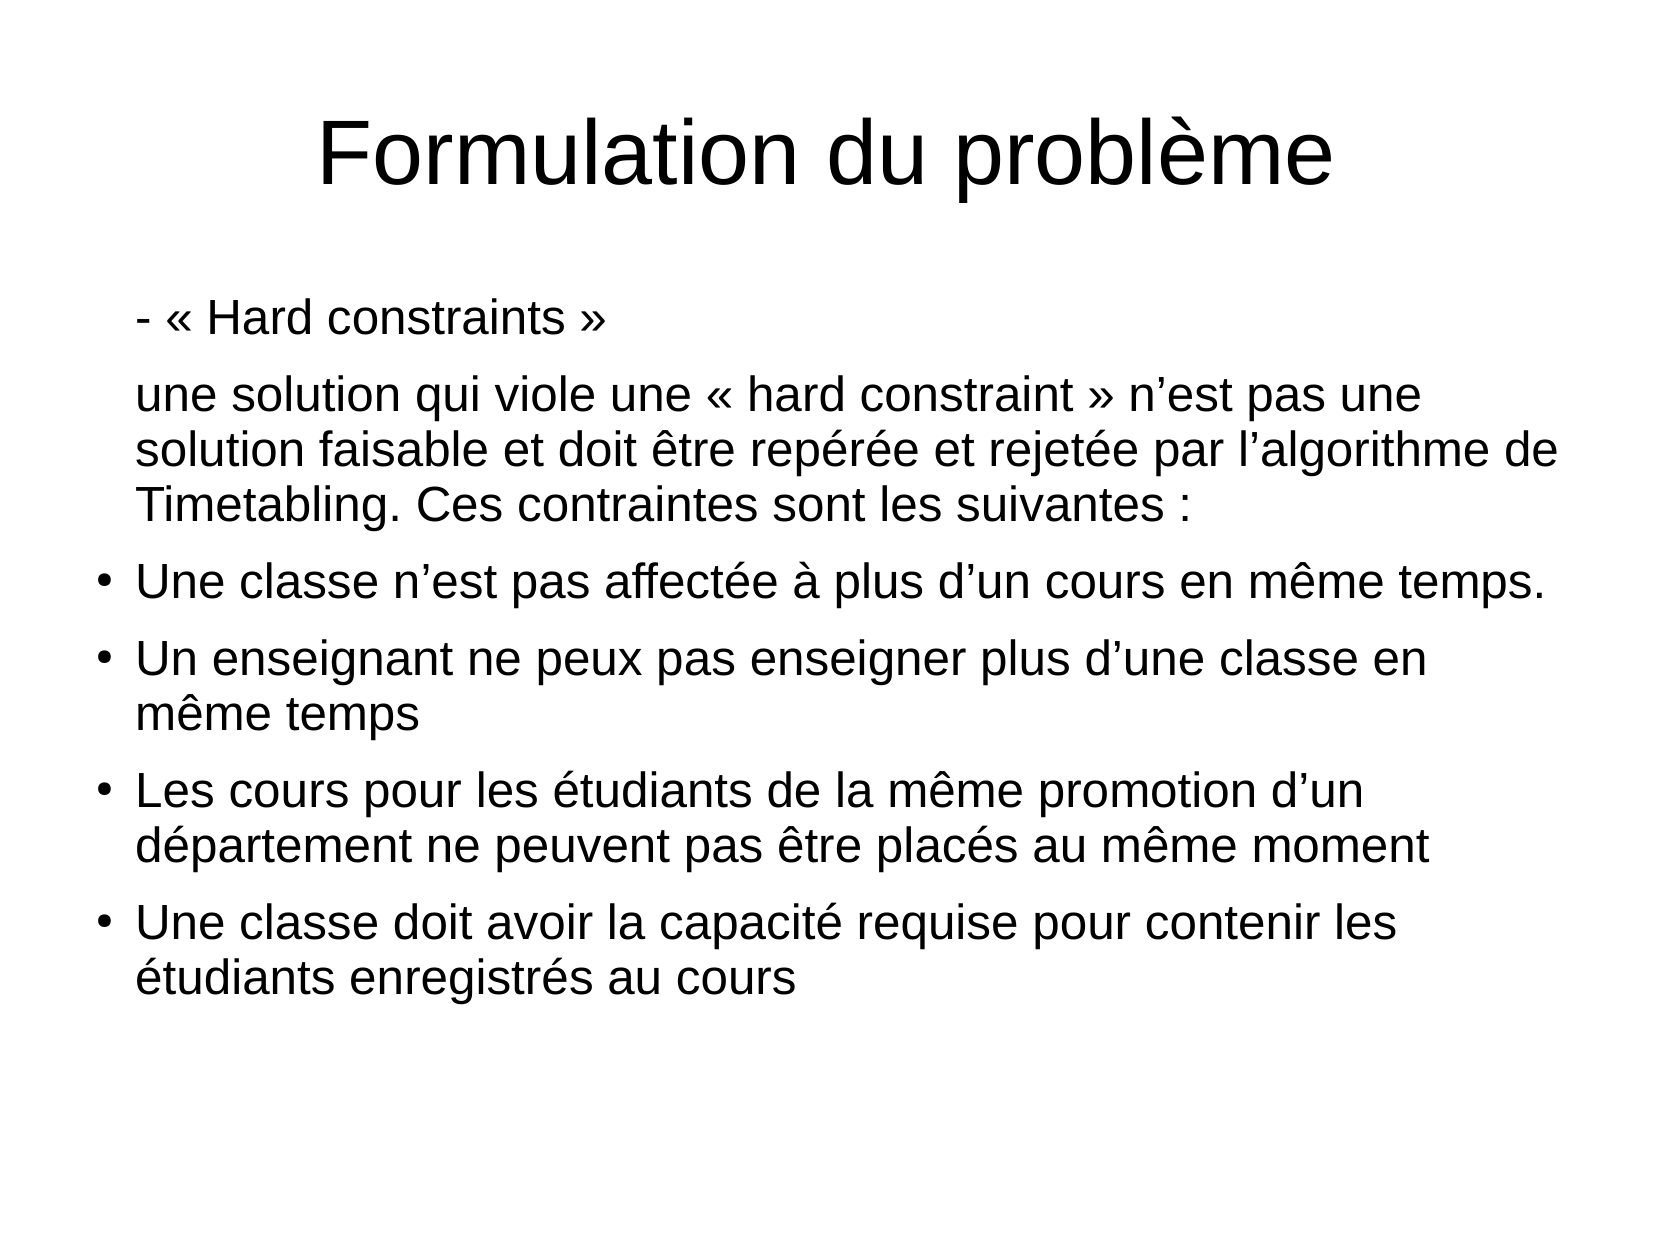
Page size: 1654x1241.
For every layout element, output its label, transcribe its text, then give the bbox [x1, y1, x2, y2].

list - « Hard constraints » une solution qui viole une « hard constraint » n’est pas une solution faisable et doit être repérée et rejetée par l’algorithme de Timetabling. Ces contraintes sont les suivantes : Une classe n’est pas affectée à plus d’un cours en même temps. Un enseignant ne peux pas enseigner plus d’une classe en même temps Les cours pour les étudiants de la même promotion d’un département ne peuvent pas être placés au même moment Une classe doit avoir la capacité requise pour contenir les étudiants enregistrés au cours [82, 290, 1571, 1010]
title Formulation du problème [82, 49, 1571, 257]
